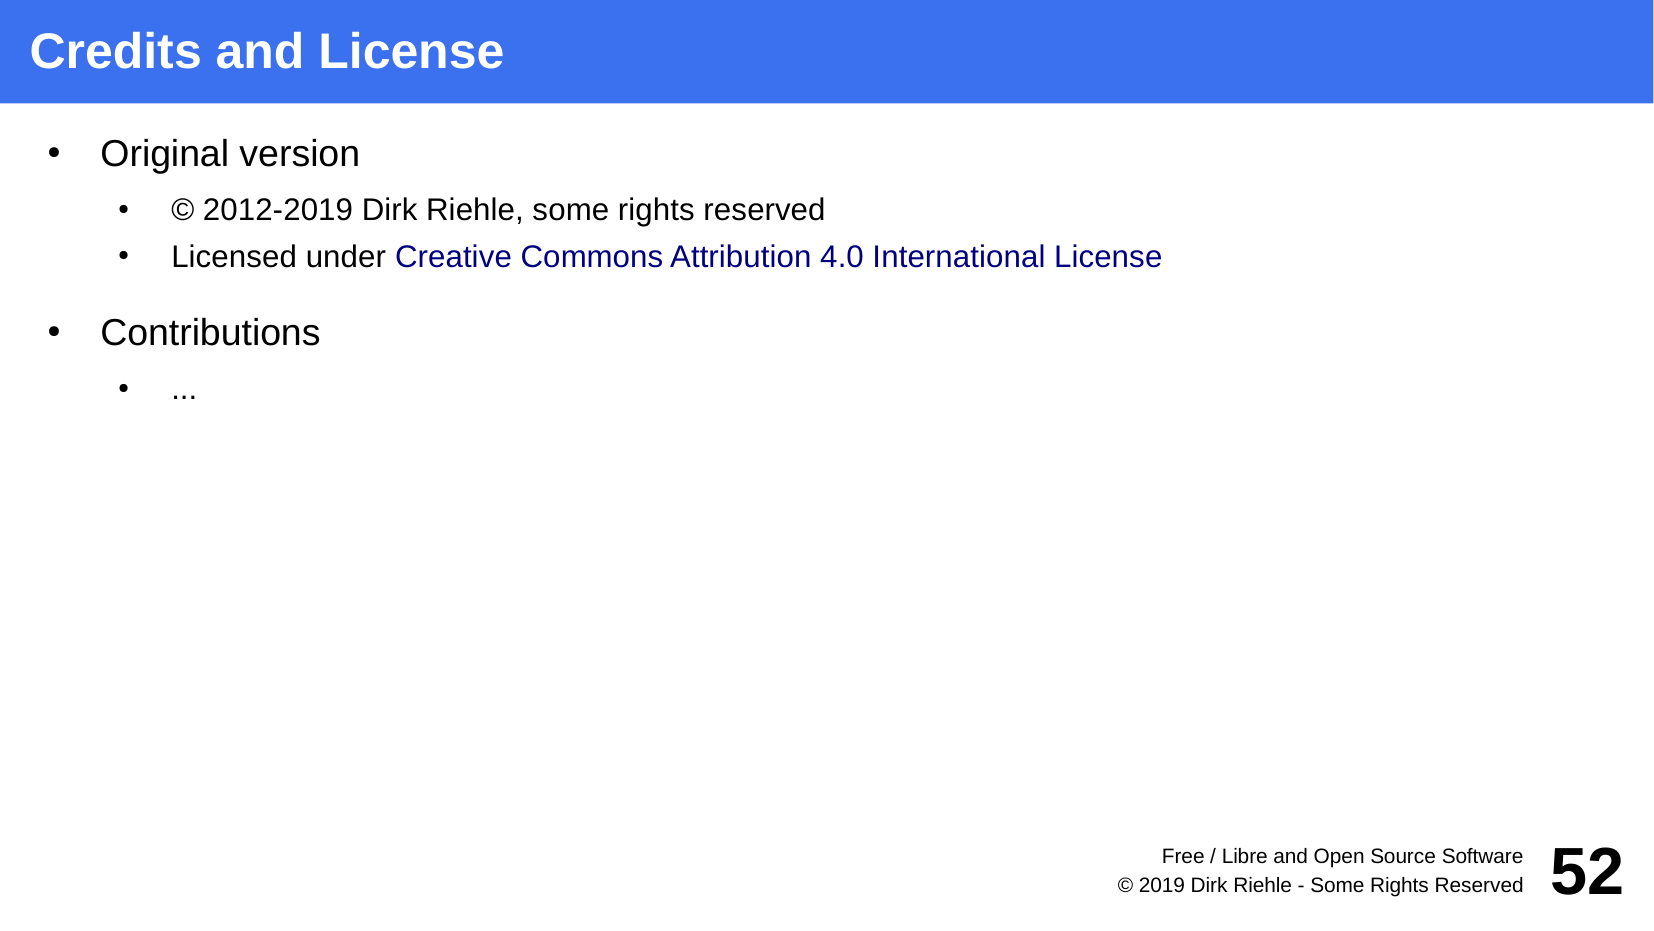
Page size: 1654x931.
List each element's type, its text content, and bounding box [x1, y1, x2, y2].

title Credits and License [0, 0, 1654, 104]
list Original version © 2012-2019 Dirk Riehle, some rights reserved Licensed under Creative Commons Attribution 4.0 International License Contributions ... [29, 132, 1625, 813]
